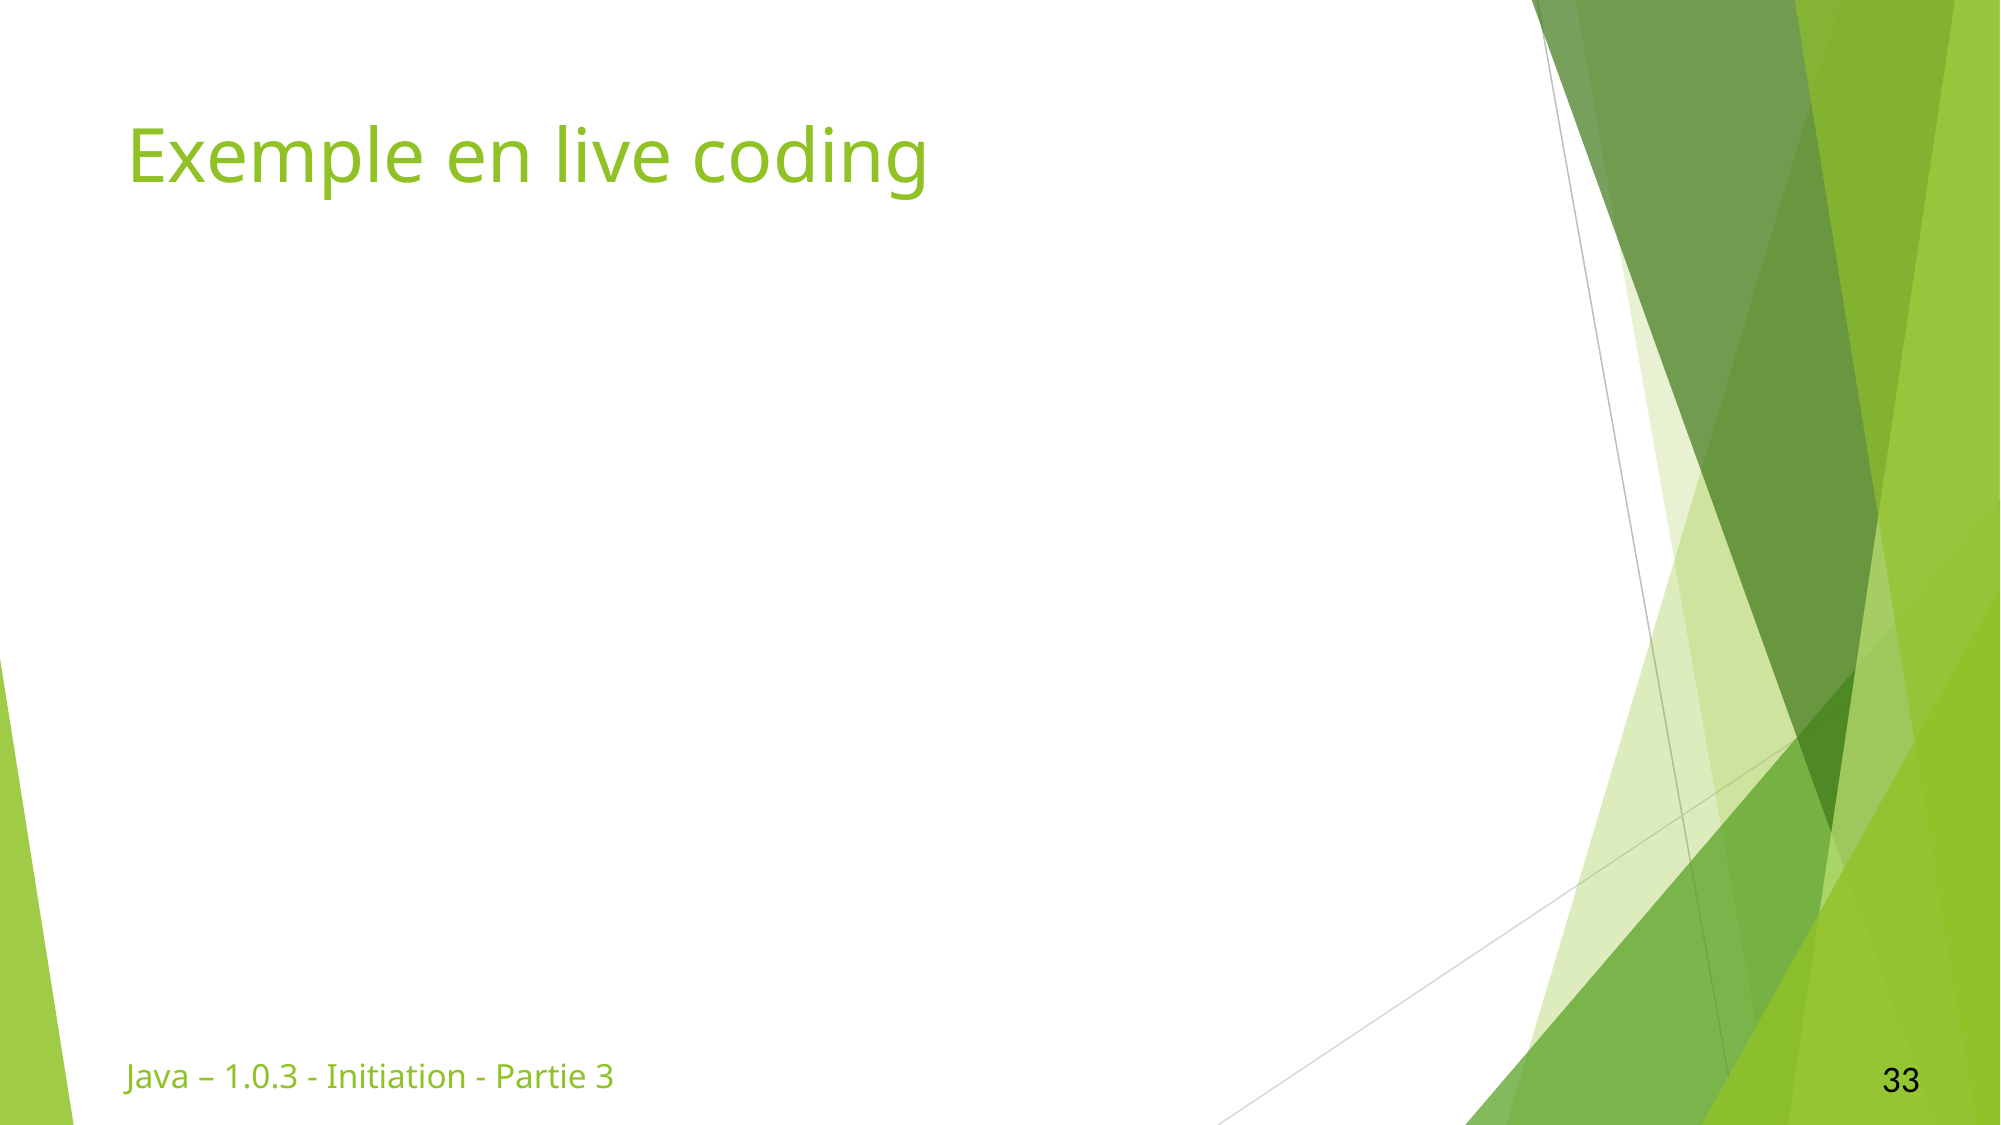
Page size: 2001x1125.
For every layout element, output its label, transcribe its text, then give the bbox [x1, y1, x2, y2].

text_box Java – 1.0.3 - Initiation - Partie 3 [111, 1047, 1094, 1109]
text_box [1866, 1047, 1979, 1108]
title Exemple en live coding [111, 99, 1522, 317]
